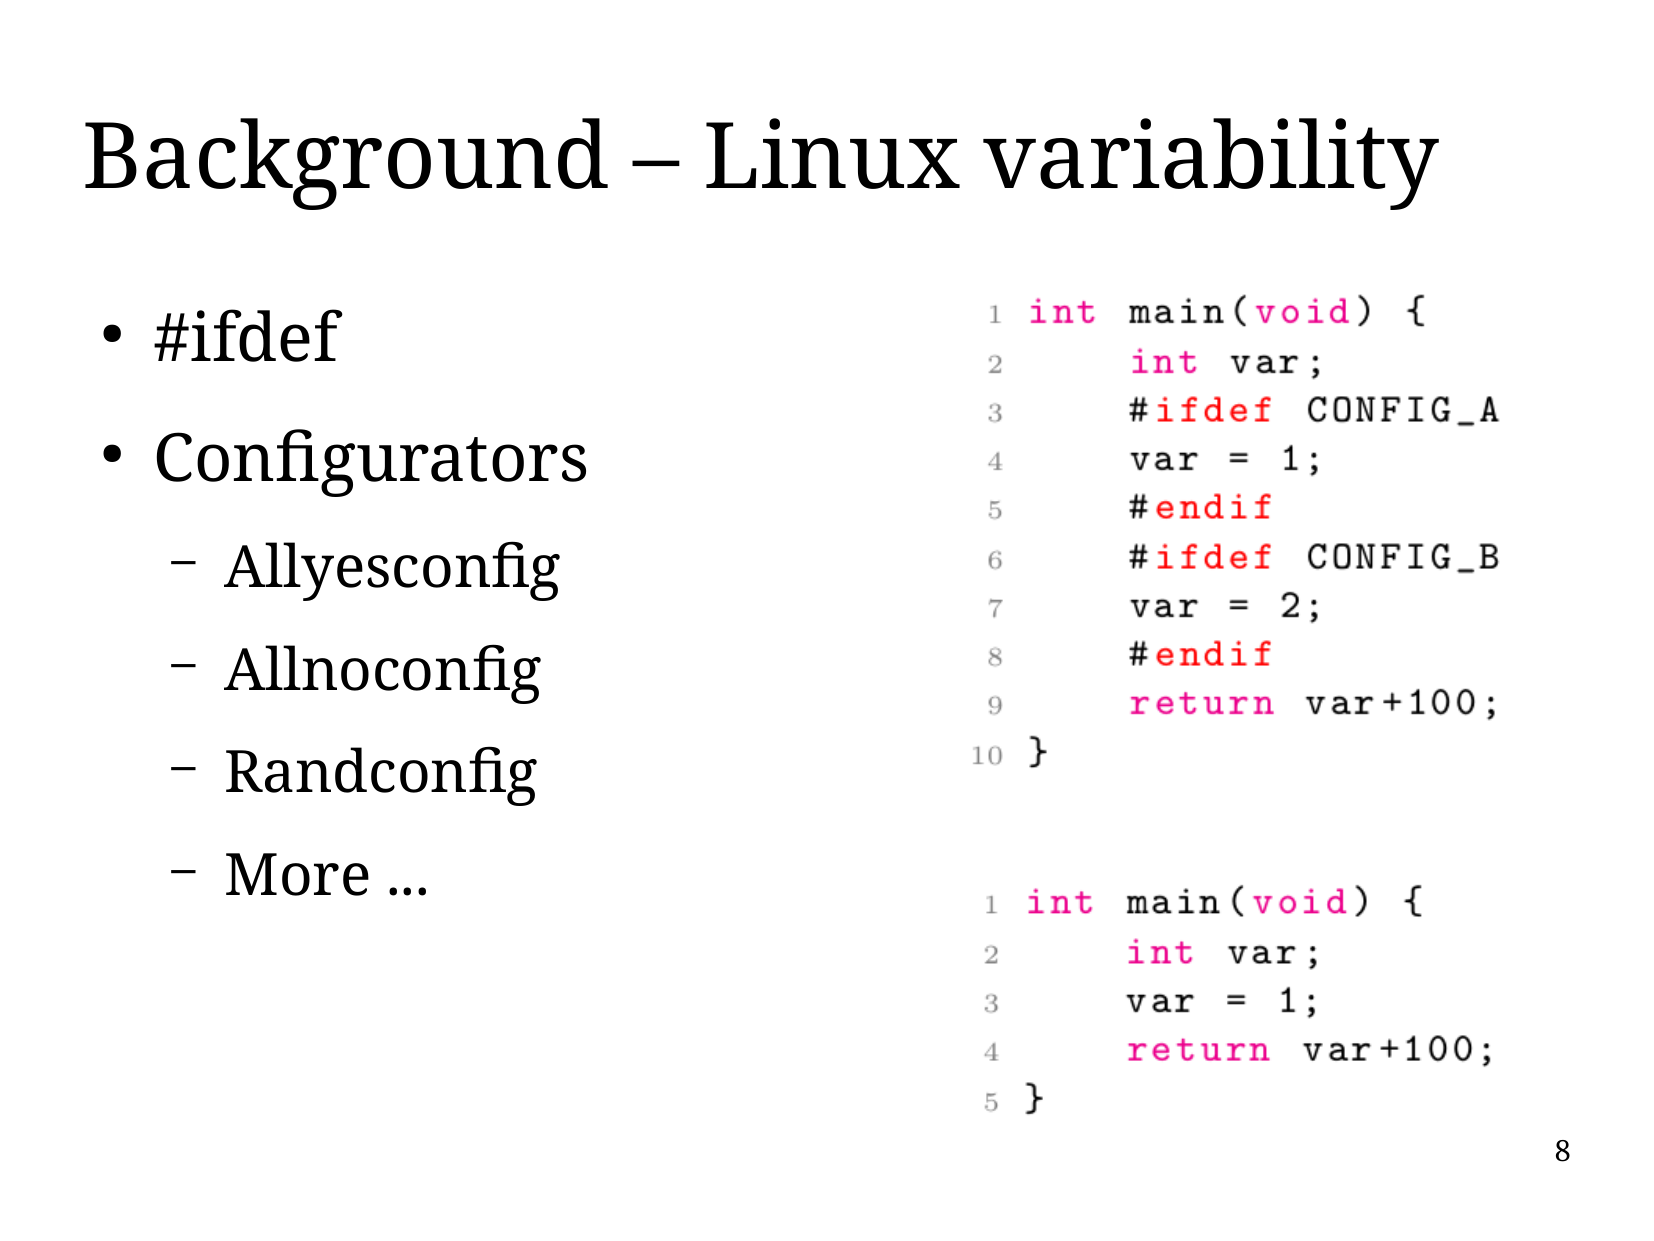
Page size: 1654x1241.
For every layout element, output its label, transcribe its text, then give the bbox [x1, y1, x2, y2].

picture [971, 865, 1506, 1123]
title Background – Linux variability [82, 49, 1571, 257]
picture [956, 281, 1523, 780]
list #ifdef Configurators Allyesconfig Allnoconfig Randconfig More ... [82, 290, 1571, 1010]
